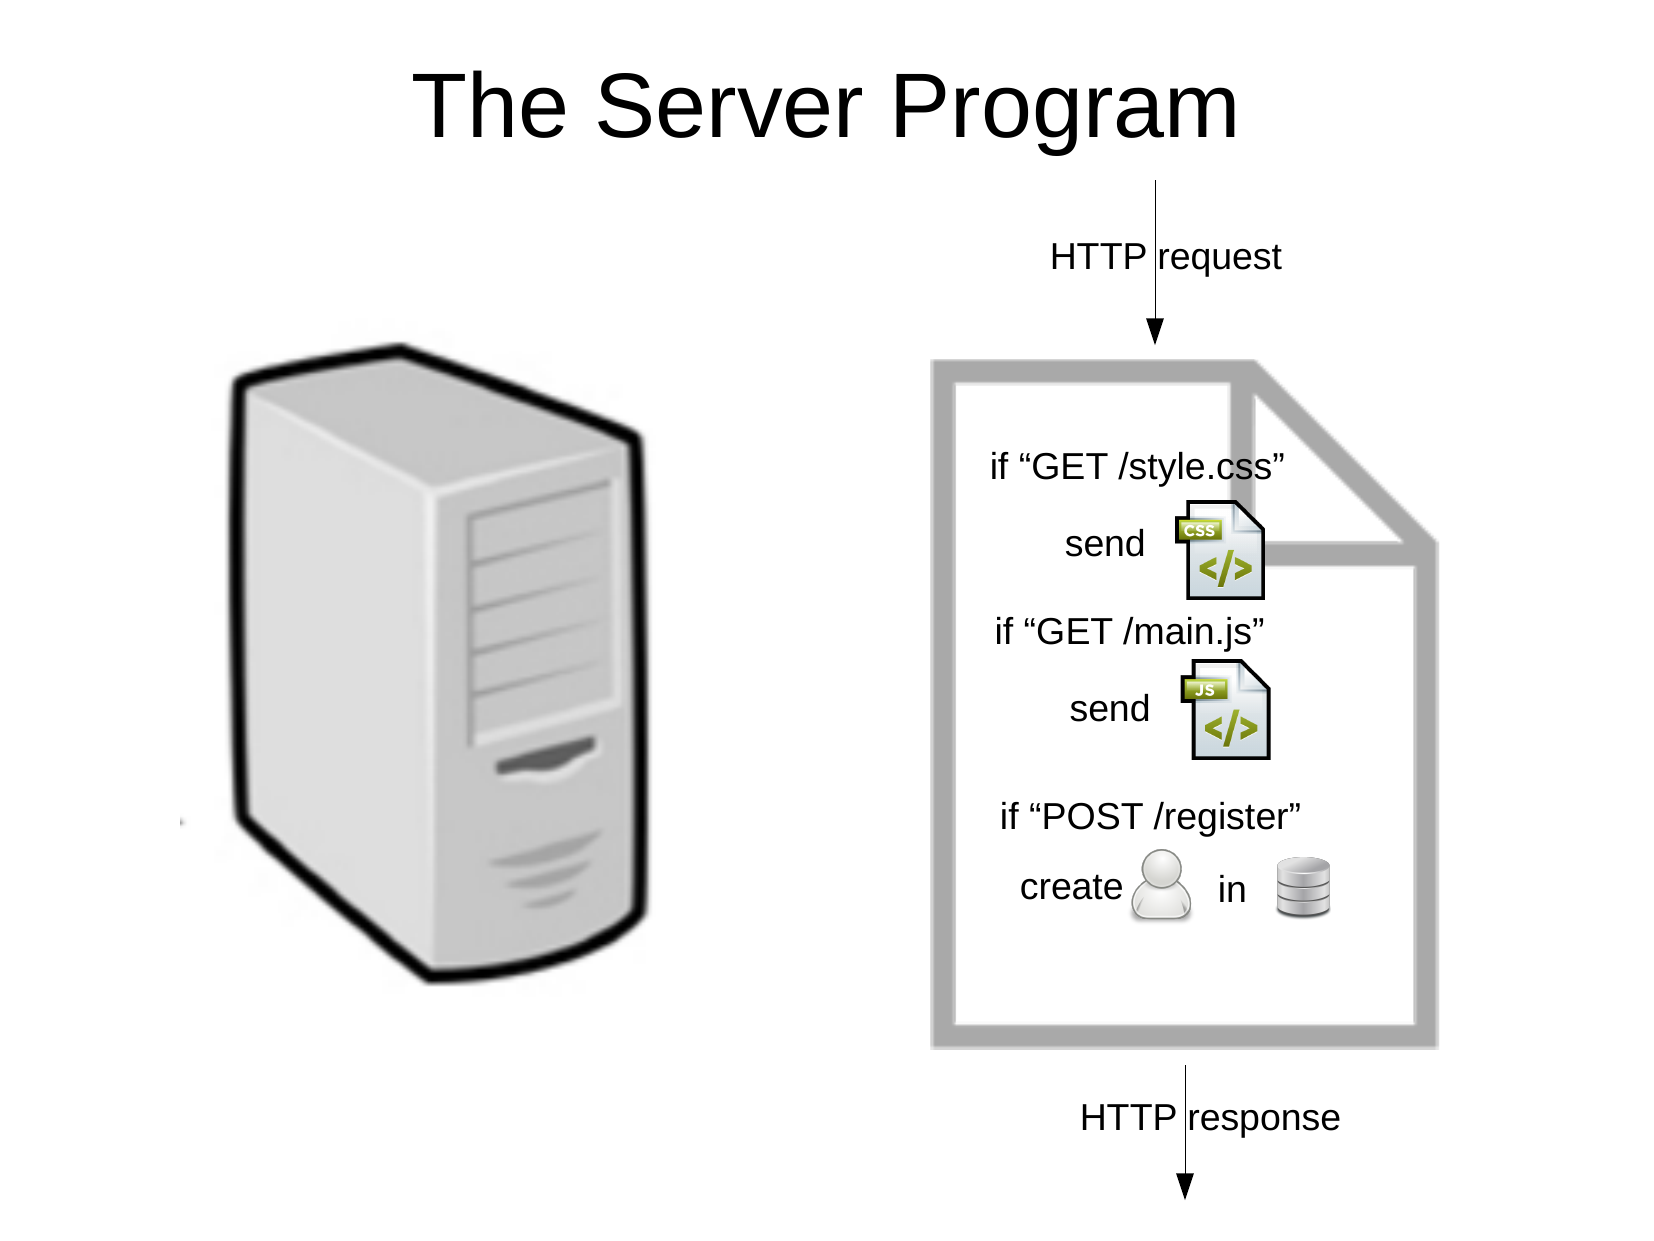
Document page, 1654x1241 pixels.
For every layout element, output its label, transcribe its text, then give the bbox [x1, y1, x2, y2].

text_box create [1005, 858, 1121, 916]
text_box if “POST /register” [985, 788, 1317, 846]
text_box send [1054, 680, 1166, 737]
text_box send [1050, 515, 1161, 572]
text_box if “GET /style.css” [975, 438, 1301, 496]
picture [180, 307, 706, 1021]
text_box HTTP request [1035, 228, 1298, 286]
title The Server Program [82, 2, 1571, 210]
text_box HTTP response [1065, 1089, 1357, 1146]
text_box in [1203, 860, 1262, 918]
text_box if “GET /main.js” [979, 603, 1280, 661]
picture [840, 359, 1531, 1051]
